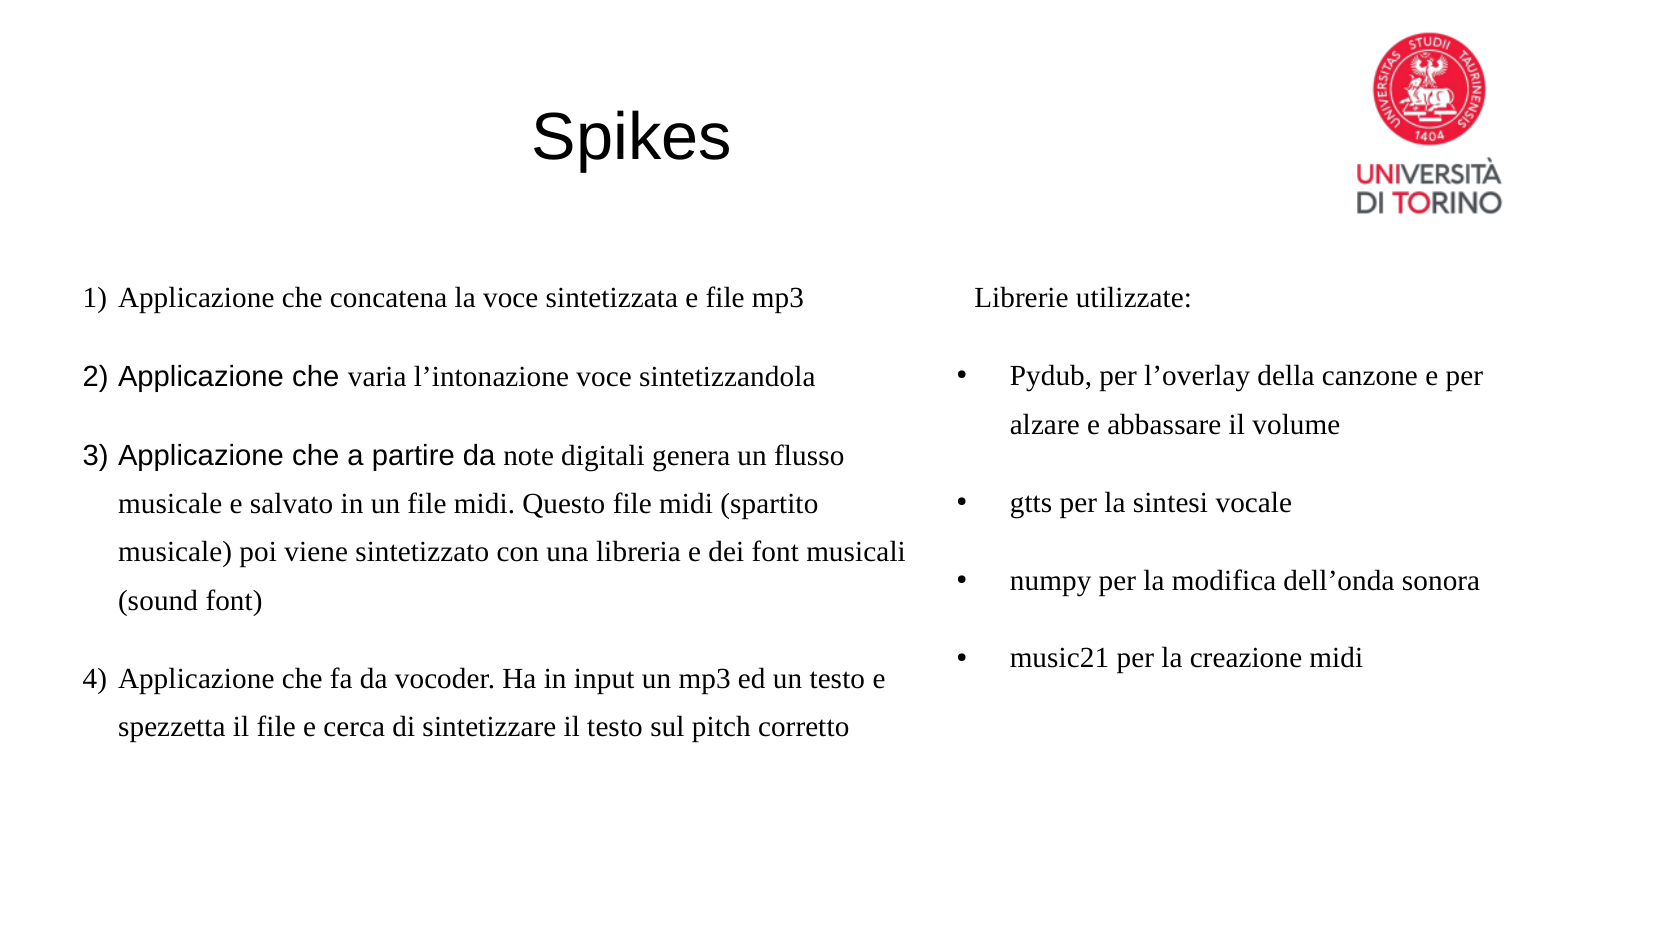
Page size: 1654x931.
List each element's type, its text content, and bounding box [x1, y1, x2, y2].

list Librerie utilizzate: Pydub, per l’overlay della canzone e per alzare e abbassare il volume gtts per la sintesi vocale numpy per la modifica dell’onda sonora music21 per la creazione midi [938, 265, 1536, 758]
picture [1299, 0, 1549, 237]
list Applicazione che concatena la voce sintetizzata e file mp3 Applicazione che varia l’intonazione voce sintetizzandola Applicazione che a partire da note digitali genera un flusso musicale e salvato in un file midi. Questo file midi (spartito musicale) poi viene sintetizzato con una libreria e dei font musicali (sound font) Applicazione che fa da vocoder. Ha in input un mp3 ed un testo e spezzetta il file e cerca di sintetizzare il testo sul pitch corretto [82, 265, 916, 758]
title Spikes [82, 37, 1182, 237]
